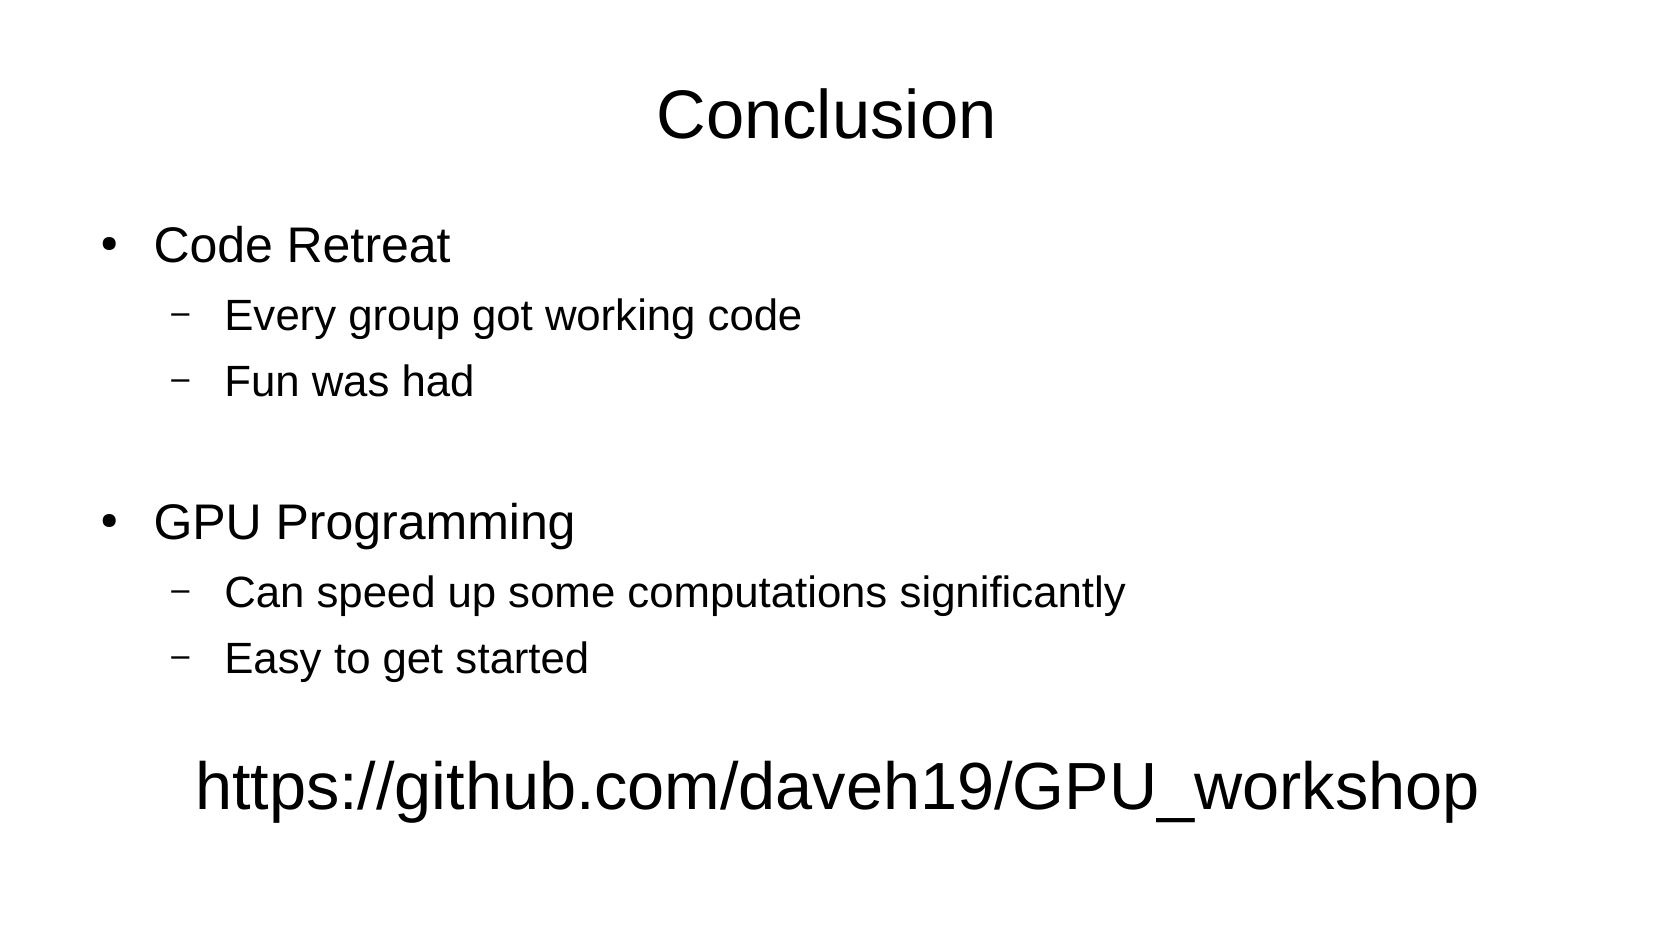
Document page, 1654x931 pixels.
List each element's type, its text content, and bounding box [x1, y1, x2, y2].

title Conclusion [82, 37, 1571, 193]
list Code Retreat Every group got working code Fun was had GPU Programming Can speed up some computations significantly Easy to get started [82, 217, 1571, 757]
text_box https://github.com/daveh19/GPU_workshop [180, 741, 1497, 832]
